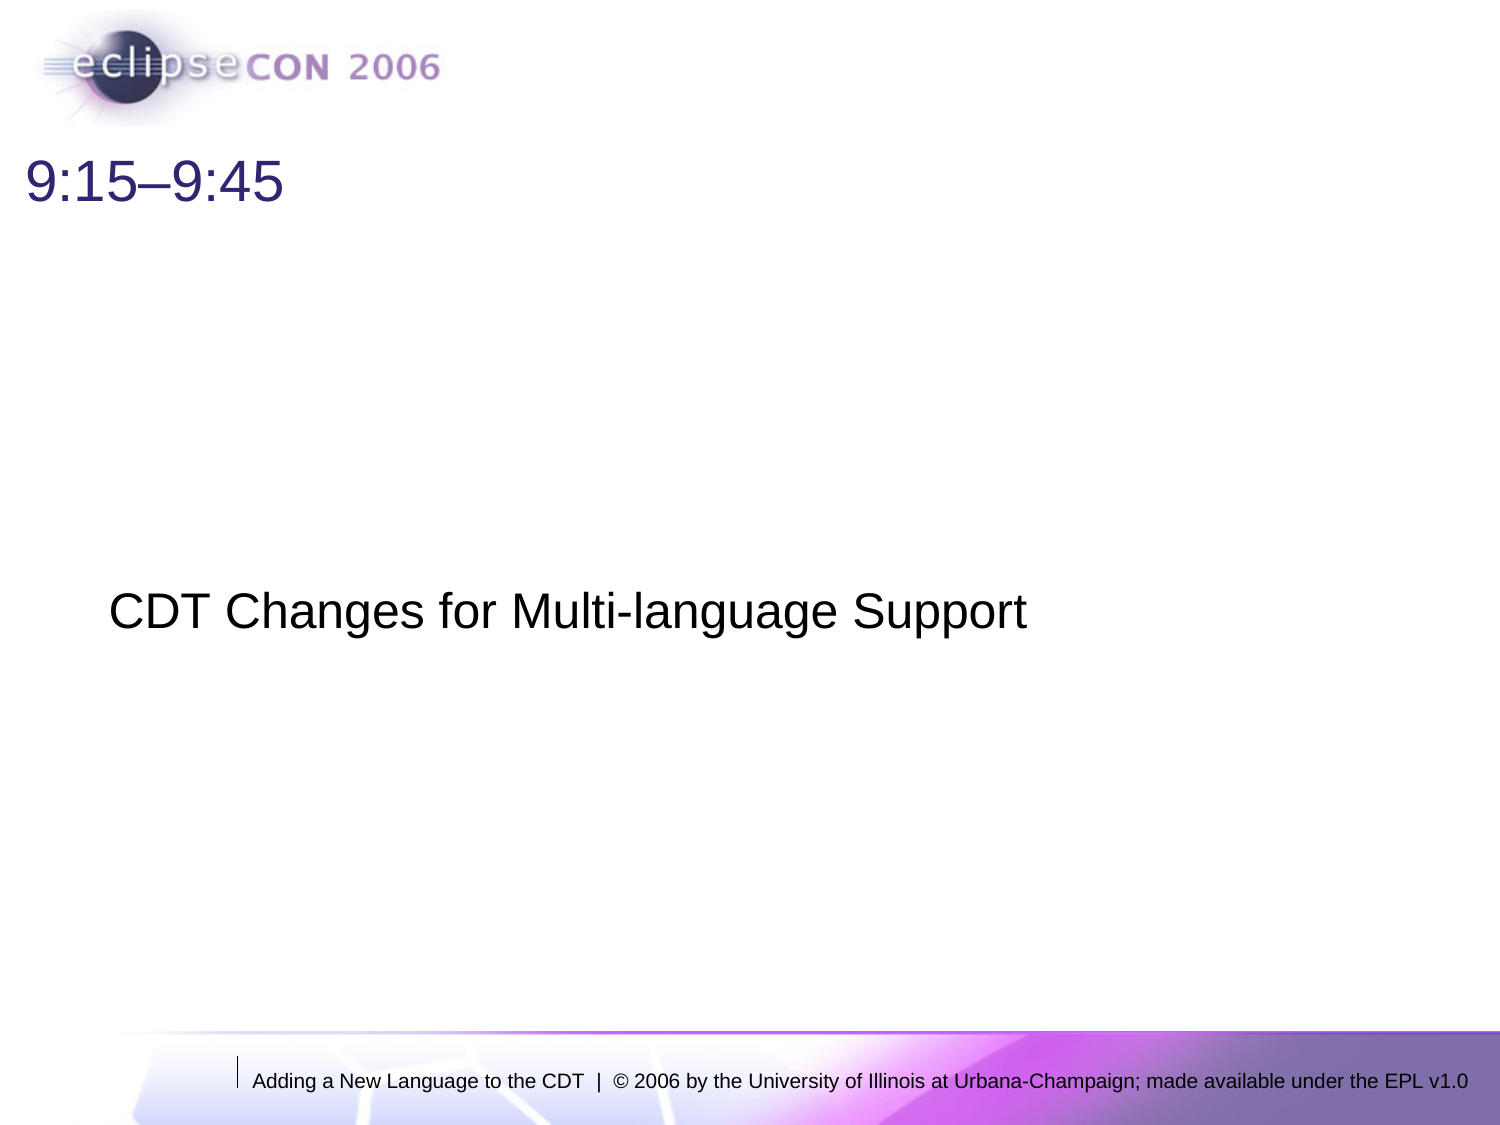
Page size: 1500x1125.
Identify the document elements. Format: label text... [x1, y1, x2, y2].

title 9:15–9:45 [25, 142, 1378, 225]
subtitle CDT Changes for Multi-language Support [108, 291, 1378, 932]
picture [0, 1031, 1500, 1125]
picture [31, 10, 1040, 126]
